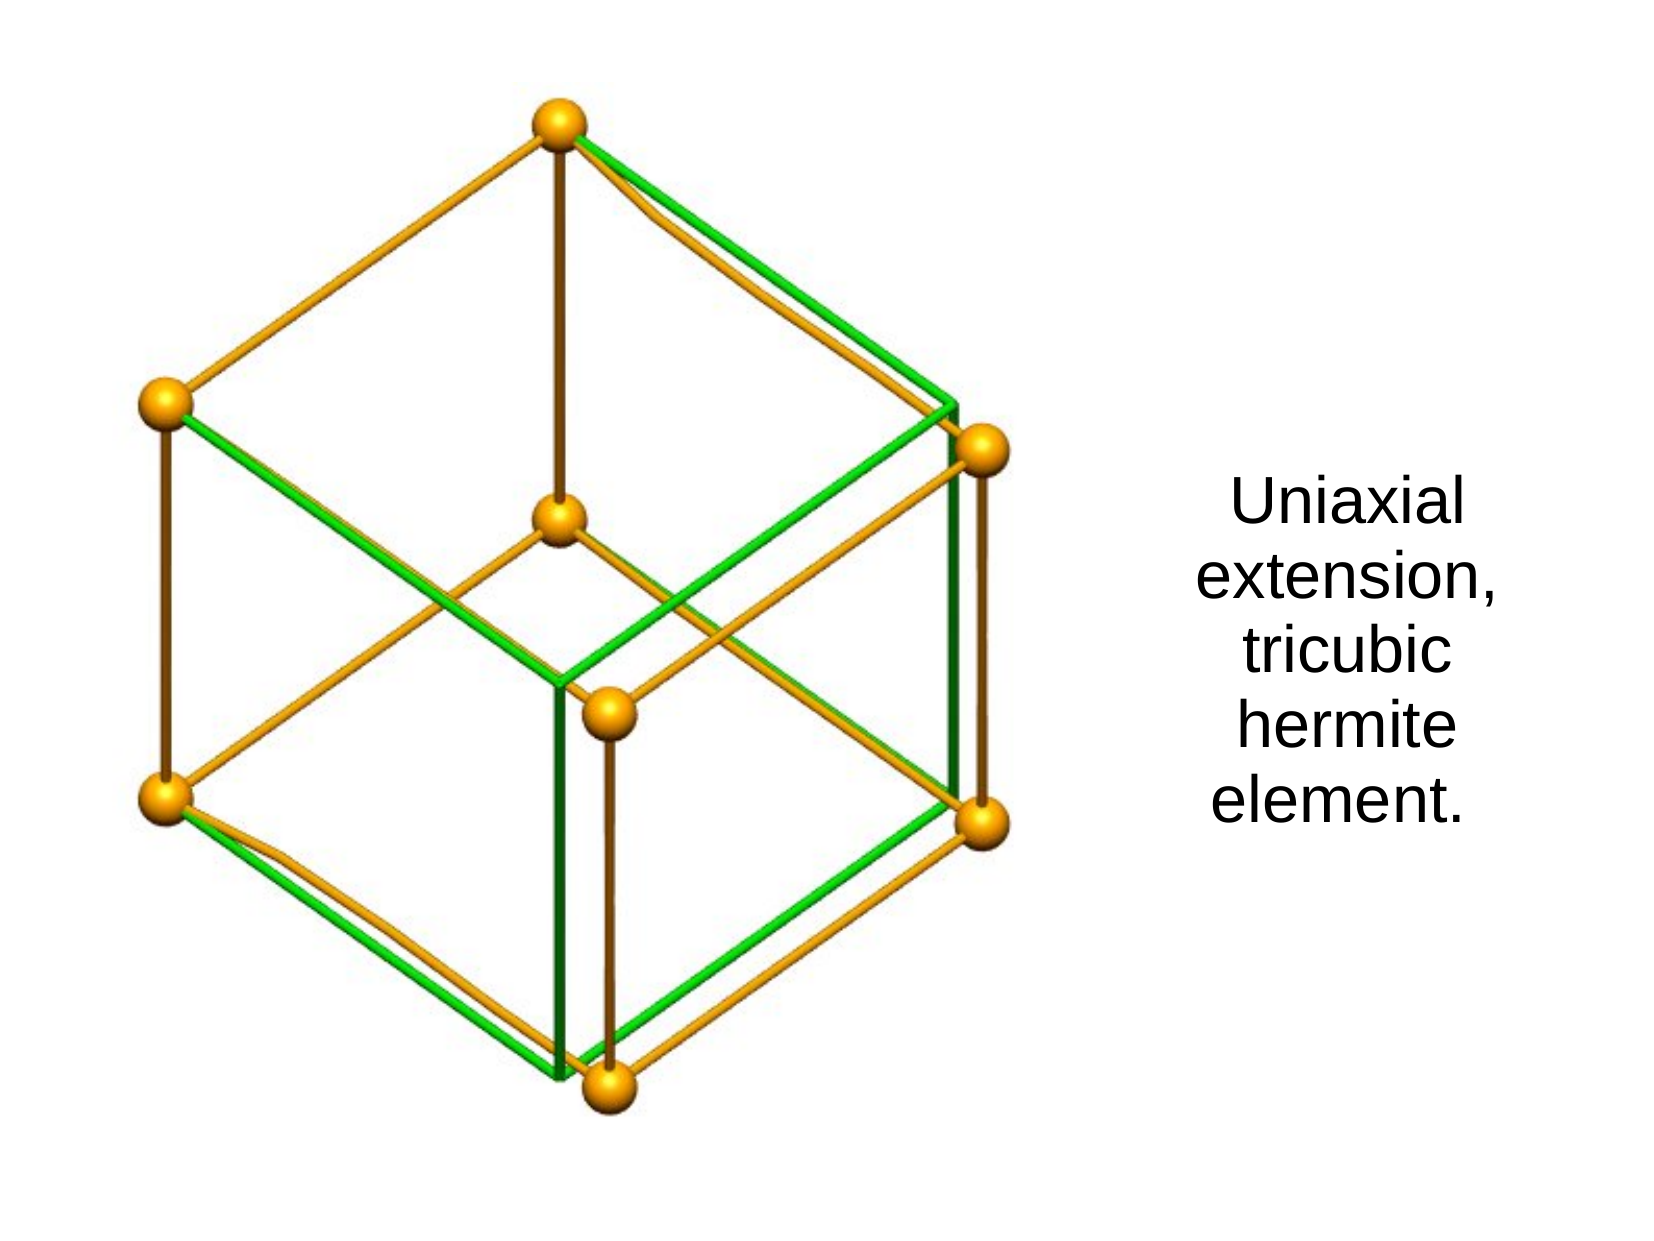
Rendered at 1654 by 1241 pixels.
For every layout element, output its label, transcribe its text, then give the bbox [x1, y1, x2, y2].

picture [47, 82, 1114, 1150]
subtitle Uniaxial extension, tricubic hermite element. [1157, 290, 1538, 1010]
